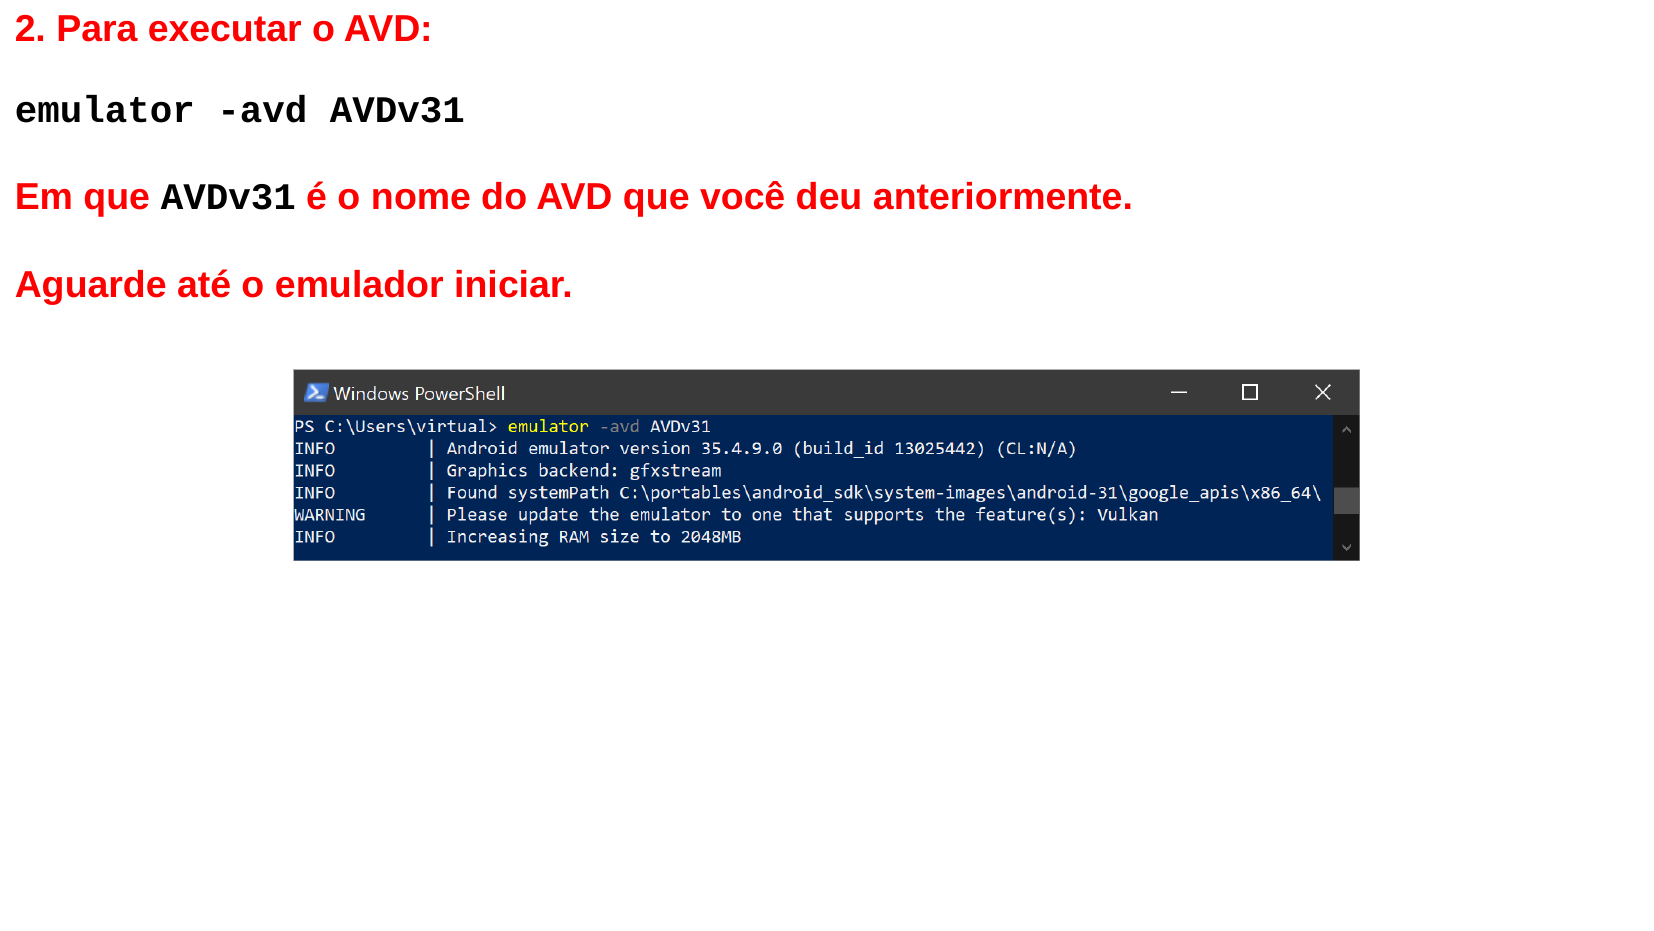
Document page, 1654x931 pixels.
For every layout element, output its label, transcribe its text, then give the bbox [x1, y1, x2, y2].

text_box 2. Para executar o AVD: emulator -avd AVDv31 Em que AVDv31 é o nome do AVD que você deu anteriormente. Aguarde até o emulador iniciar. [0, 0, 1654, 313]
picture [293, 369, 1360, 561]
